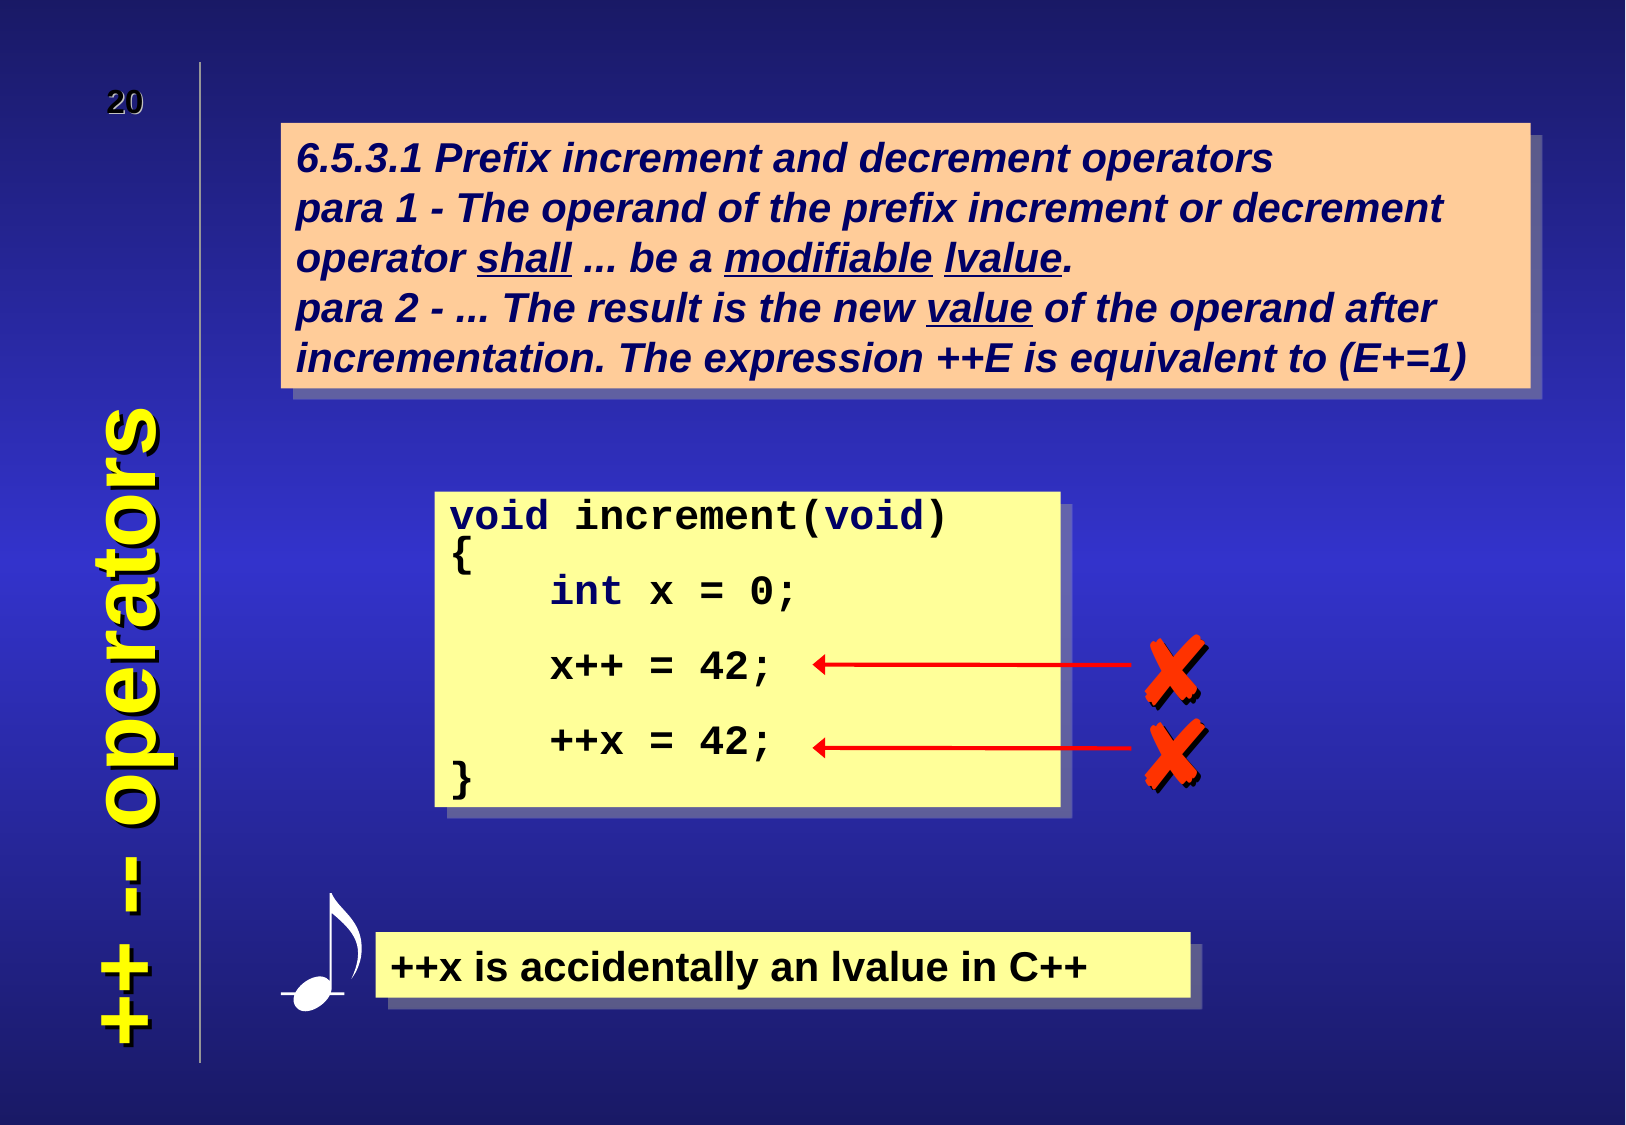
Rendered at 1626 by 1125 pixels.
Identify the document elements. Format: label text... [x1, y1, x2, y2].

text_box void increment(void) { int x = 0; x++ = 42; ++x = 42; } [434, 491, 1061, 808]
title ++ -- operators [50, 187, 188, 1063]
text_box  [1118, 665, 1321, 831]
text_box 6.5.3.1 Prefix increment and decrement operators para 1 - The operand of the prefix increment or decrement operator shall ... be a modifiable lvalue. para 2 - ... The result is the new value of the operand after incrementation. The expression ++E is equivalent to (E+=1) [280, 122, 1531, 389]
list [212, 62, 1550, 1125]
text_box [280, 893, 362, 1012]
text_box ++x is accidentally an lvalue in C++ [375, 932, 1191, 998]
text_box  [1118, 582, 1321, 665]
